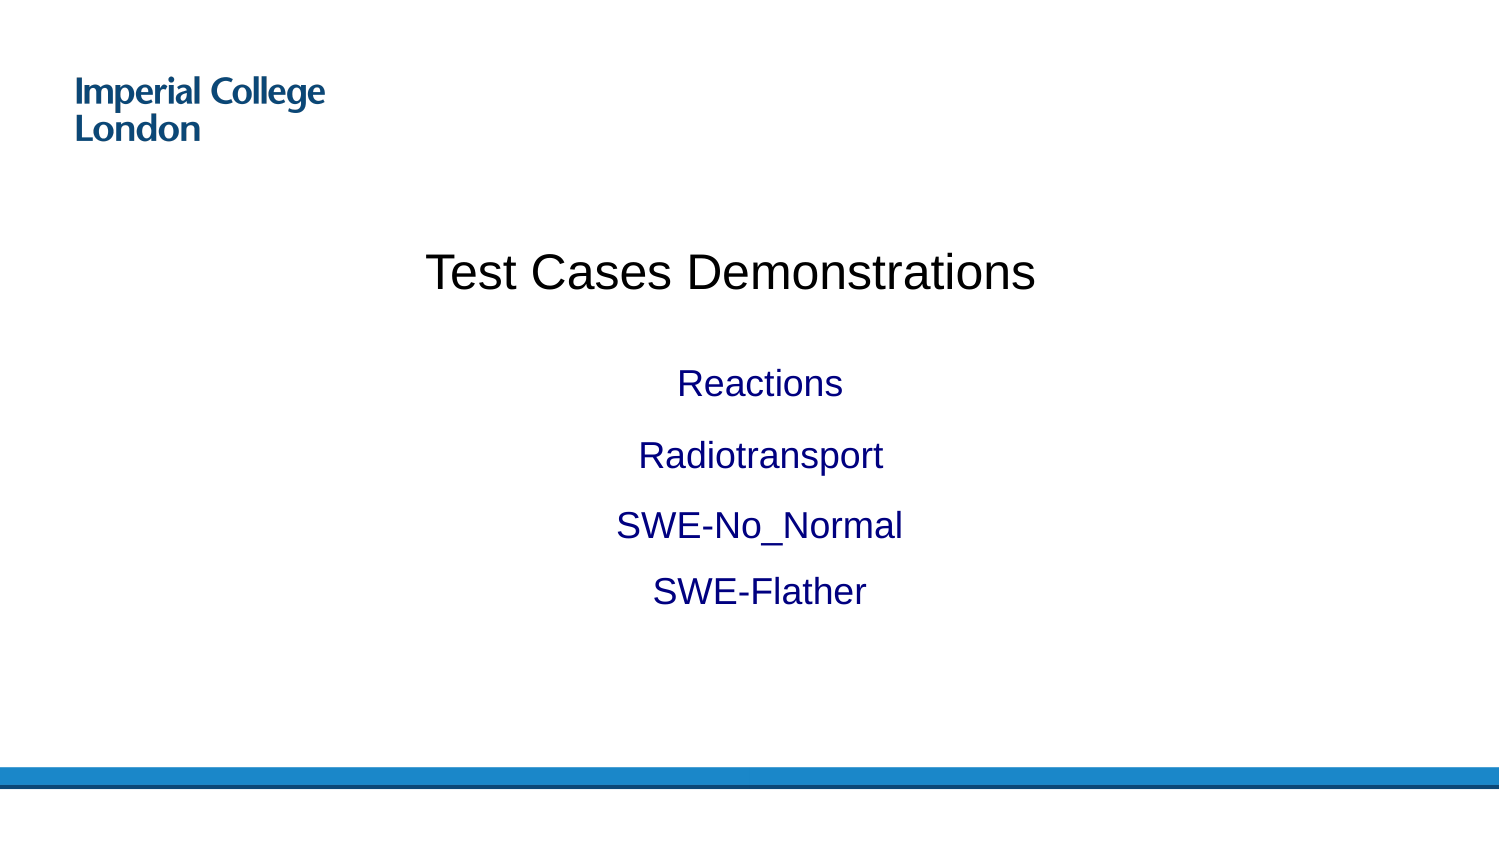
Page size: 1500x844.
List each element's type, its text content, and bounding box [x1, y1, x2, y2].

text_box SWE-Flather [637, 563, 903, 634]
picture [0, 0, 1499, 844]
title Test Cases Demonstrations [425, 225, 1063, 367]
text_box Reactions [661, 355, 859, 426]
text_box Radiotransport [623, 426, 922, 496]
text_box SWE-No_Normal [601, 496, 963, 567]
